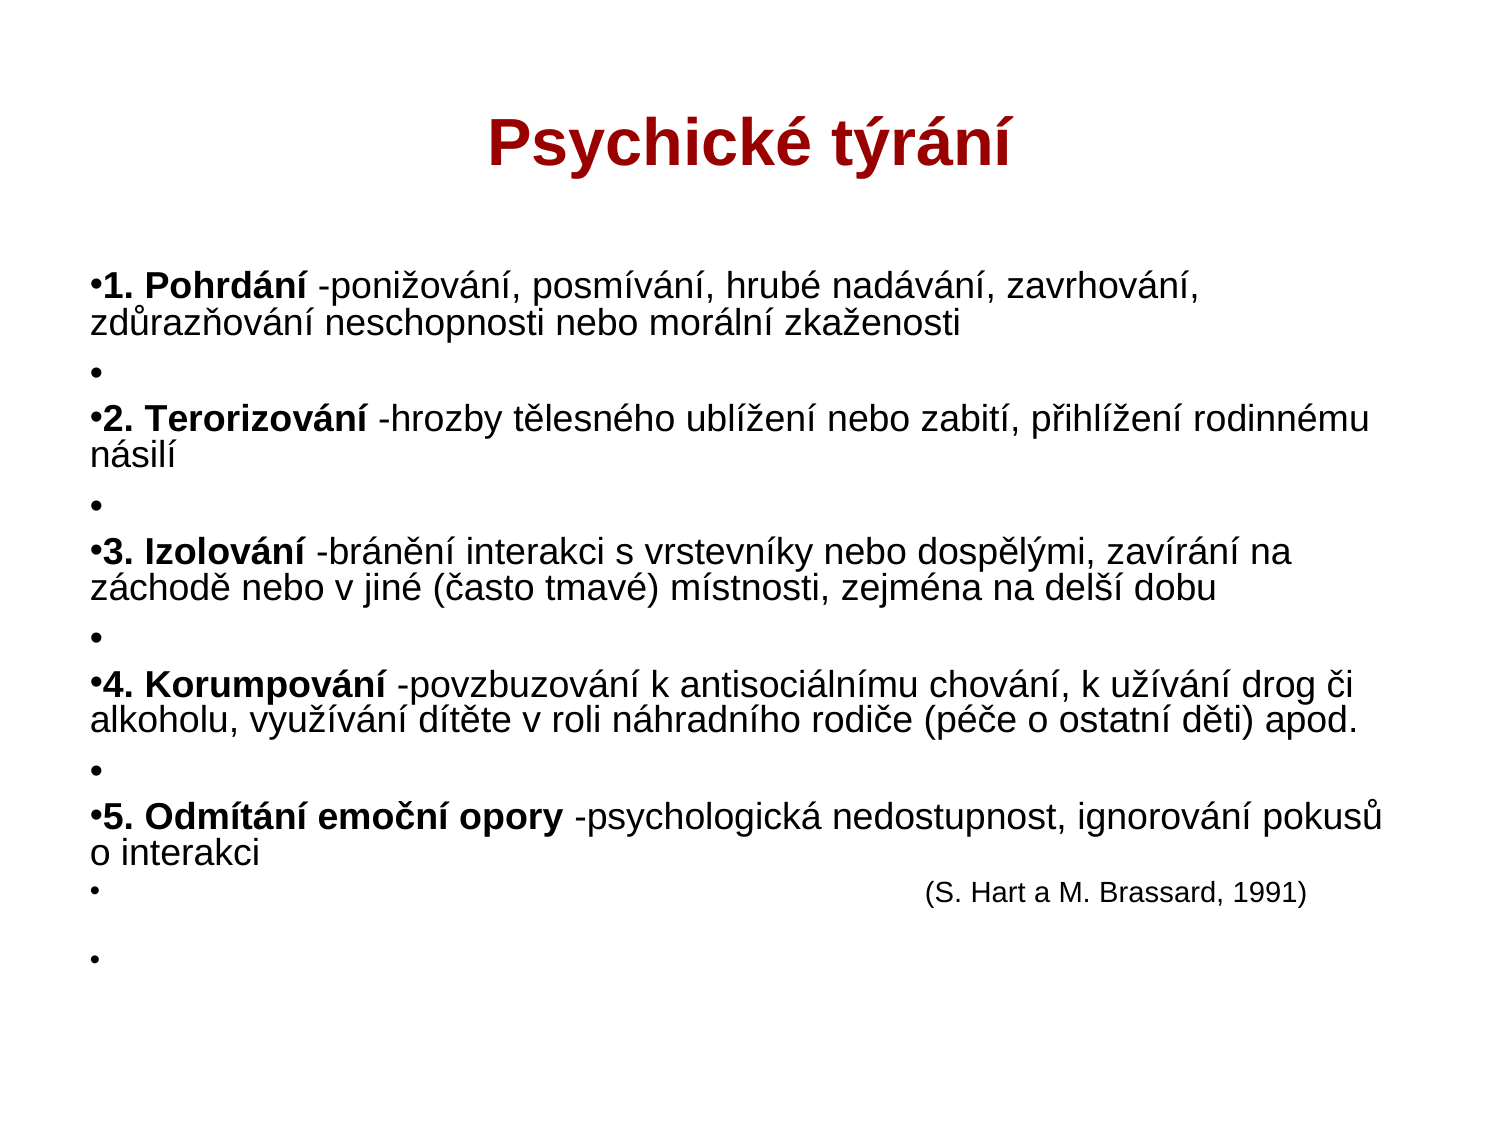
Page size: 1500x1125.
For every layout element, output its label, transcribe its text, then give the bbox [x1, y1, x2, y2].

title Psychické týrání [75, 45, 1426, 233]
list 1. Pohrdání -ponižování, posmívání, hrubé nadávání, zavrhování, zdůrazňování neschopnosti nebo morální zkaženosti 2. Terorizování -hrozby tělesného ublížení nebo zabití, přihlížení rodinnému násilí 3. Izolování -bránění interakci s vrstevníky nebo dospělými, zavírání na záchodě nebo v jiné (často tmavé) místnosti, zejména na delší dobu 4. Korumpování -povzbuzování k antisociálnímu chování, k užívání drog či alkoholu, využívání dítěte v roli náhradního rodiče (péče o ostatní děti) apod. 5. Odmítání emoční opory -psychologická nedostupnost, ignorování pokusů o interakci (S. Hart a M. Brassard, 1991) [75, 262, 1426, 1005]
